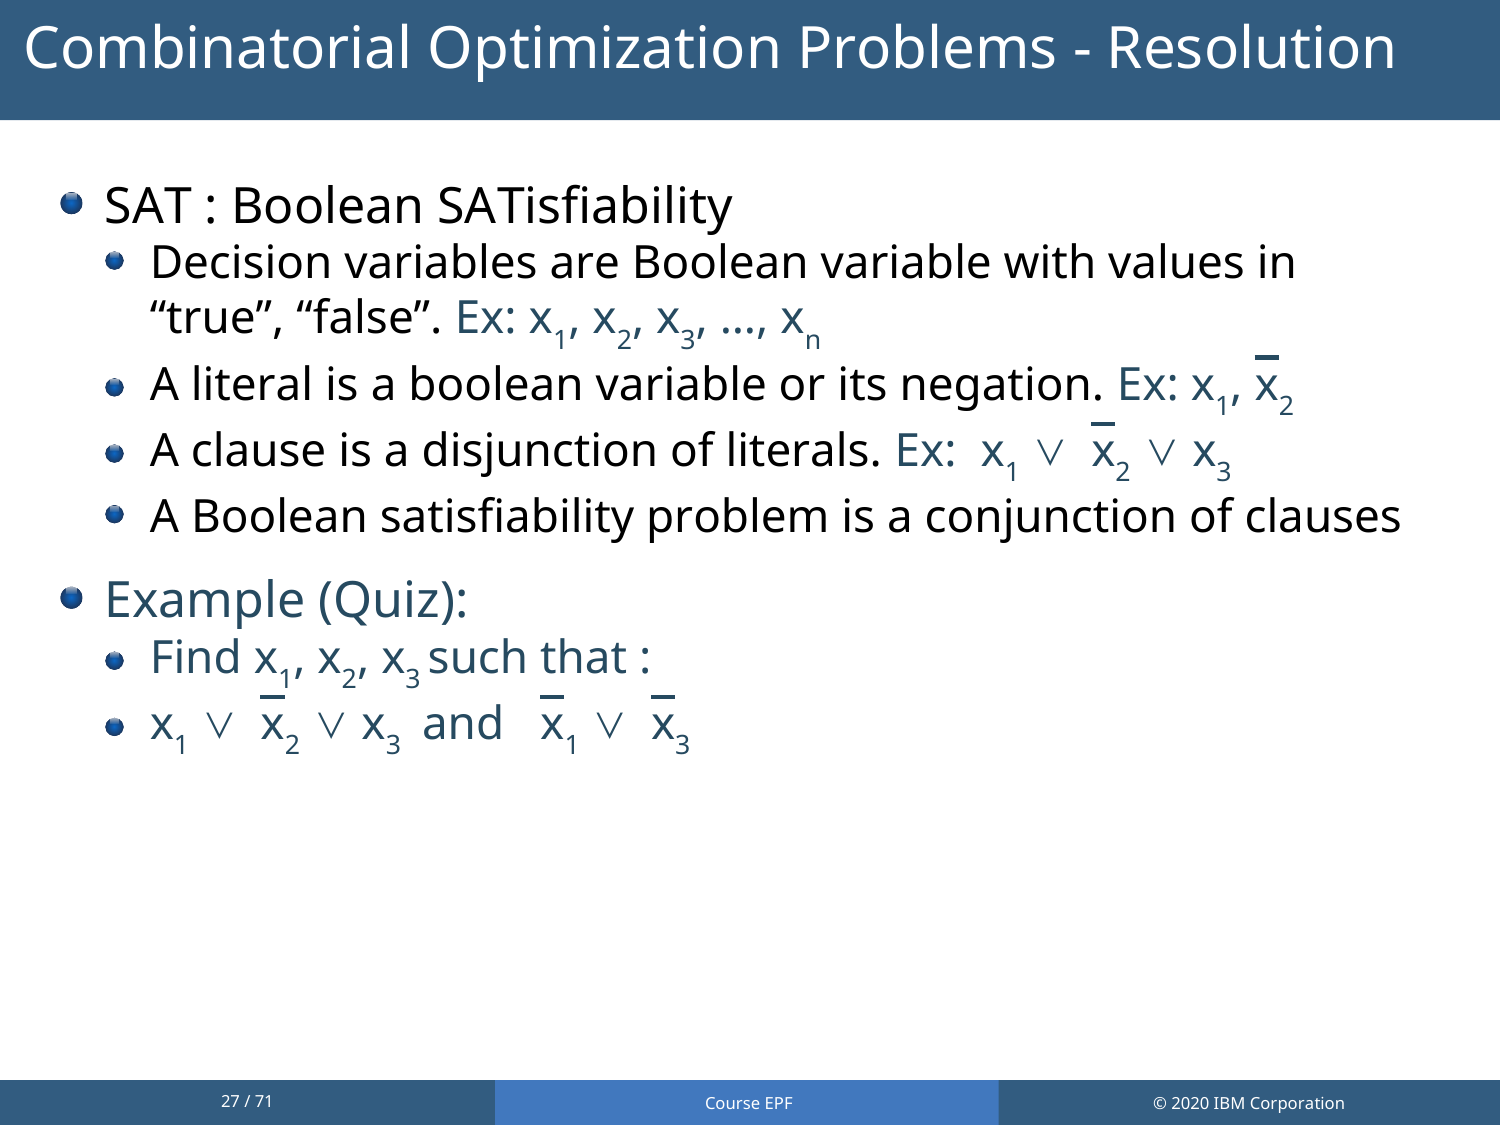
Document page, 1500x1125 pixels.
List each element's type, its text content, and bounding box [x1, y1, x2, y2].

title Combinatorial Optimization Problems - Resolution [0, 0, 1500, 121]
list SAT : Boolean SATisfiability Decision variables are Boolean variable with values in “true”, “false”. Ex: x1, x2, x3, …, xn A literal is a boolean variable or its negation. Ex: x1, x2 A clause is a disjunction of literals. Ex: x1 ∨ x2 ∨ x3 A Boolean satisfiability problem is a conjunction of clauses Example (Quiz): Find x1, x2, x3 such that : x1 ∨ x2 ∨ x3 and x1 ∨ x3 [45, 165, 1441, 1036]
